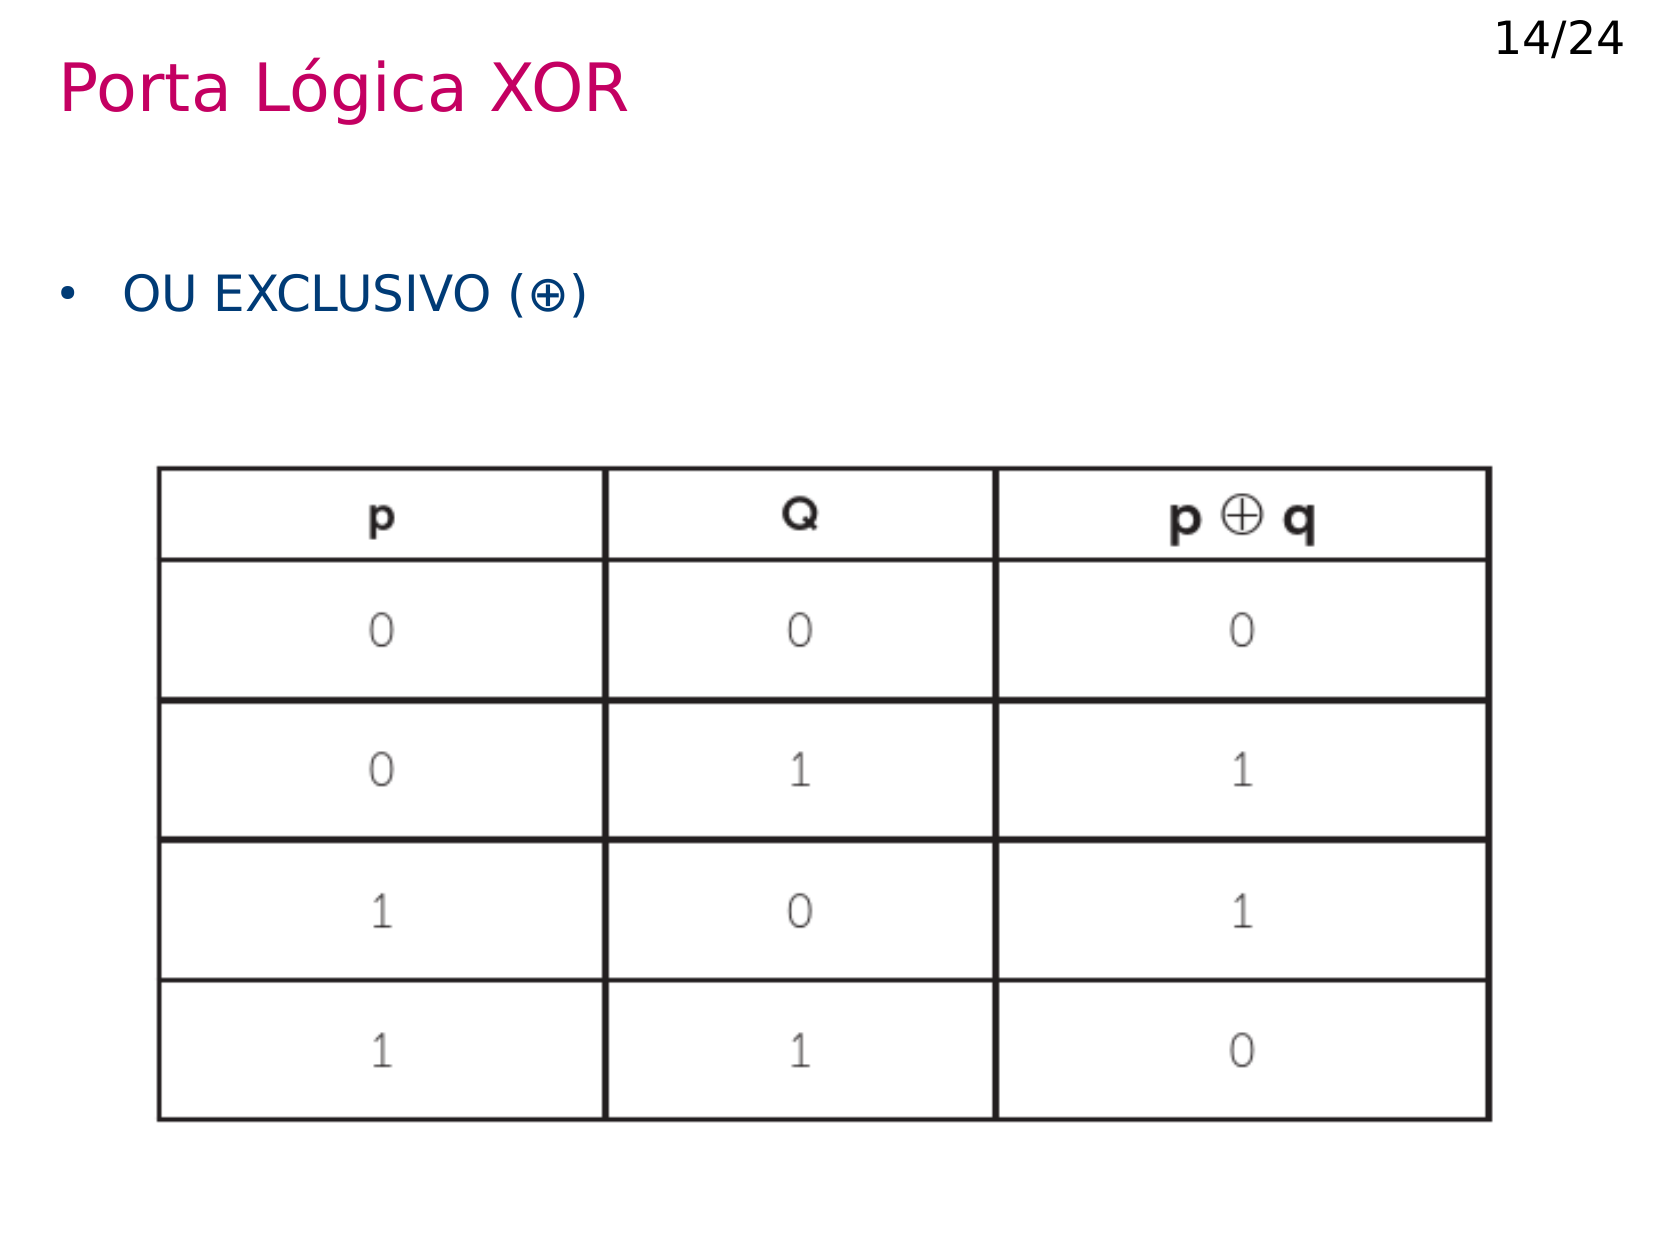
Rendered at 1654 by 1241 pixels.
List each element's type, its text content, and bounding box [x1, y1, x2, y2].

picture [153, 460, 1502, 1127]
title Porta Lógica XOR [59, 29, 1625, 148]
list OU EXCLUSIVO (⊕) [59, 236, 1625, 1211]
